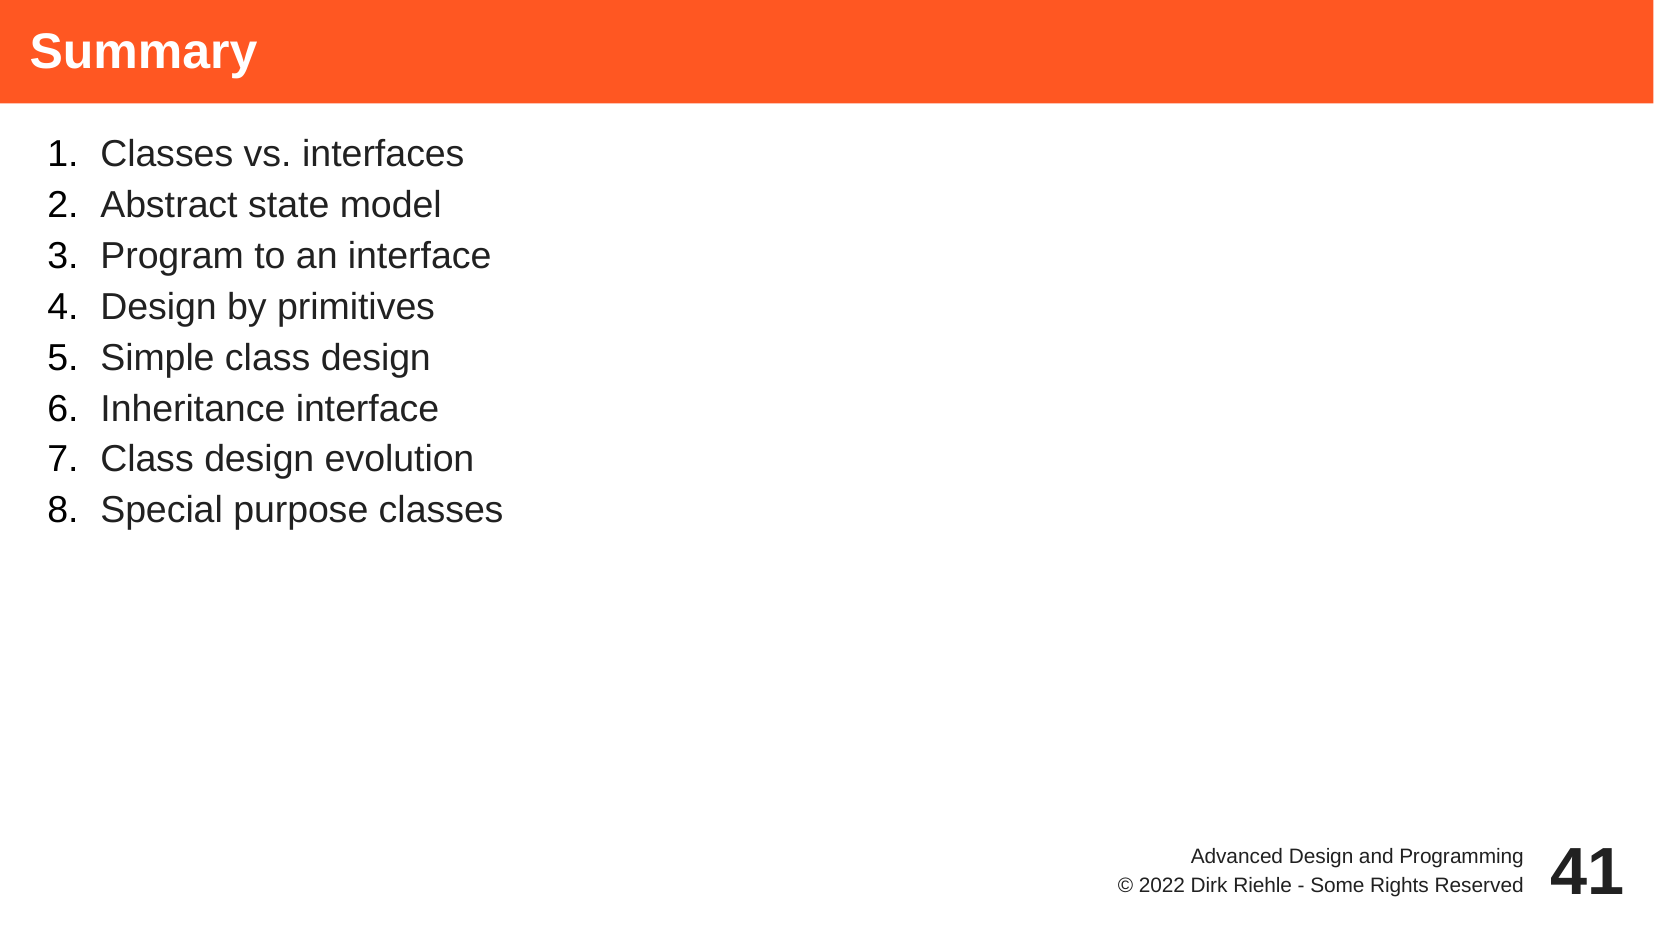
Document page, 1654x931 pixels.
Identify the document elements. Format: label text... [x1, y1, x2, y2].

title Summary [0, 0, 1654, 104]
list Classes vs. interfaces Abstract state model Program to an interface Design by primitives Simple class design Inheritance interface Class design evolution Special purpose classes [29, 132, 1625, 813]
